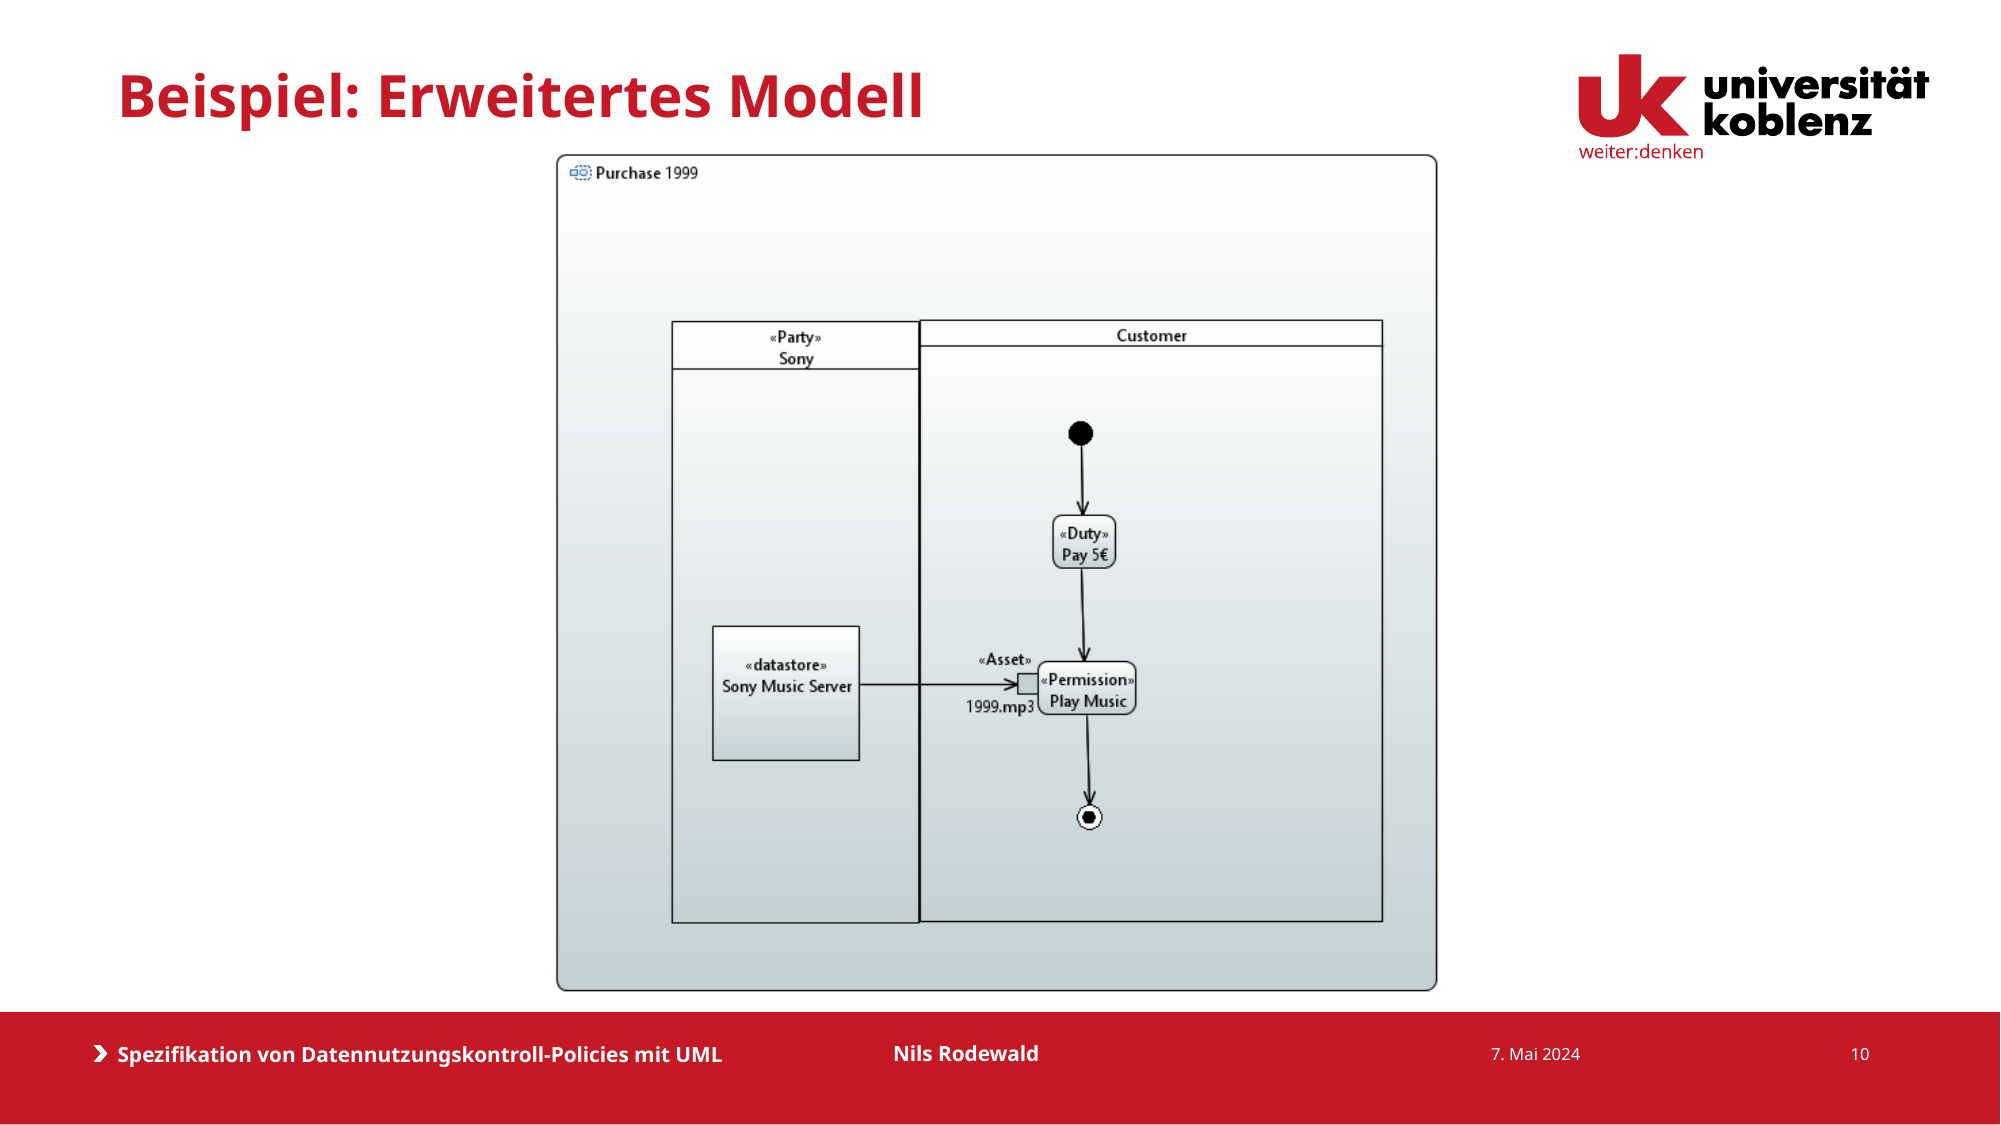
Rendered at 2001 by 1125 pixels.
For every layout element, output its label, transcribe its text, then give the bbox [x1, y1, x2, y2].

picture [543, 141, 1451, 1005]
title Beispiel: Erweitertes Modell [102, 59, 1828, 238]
